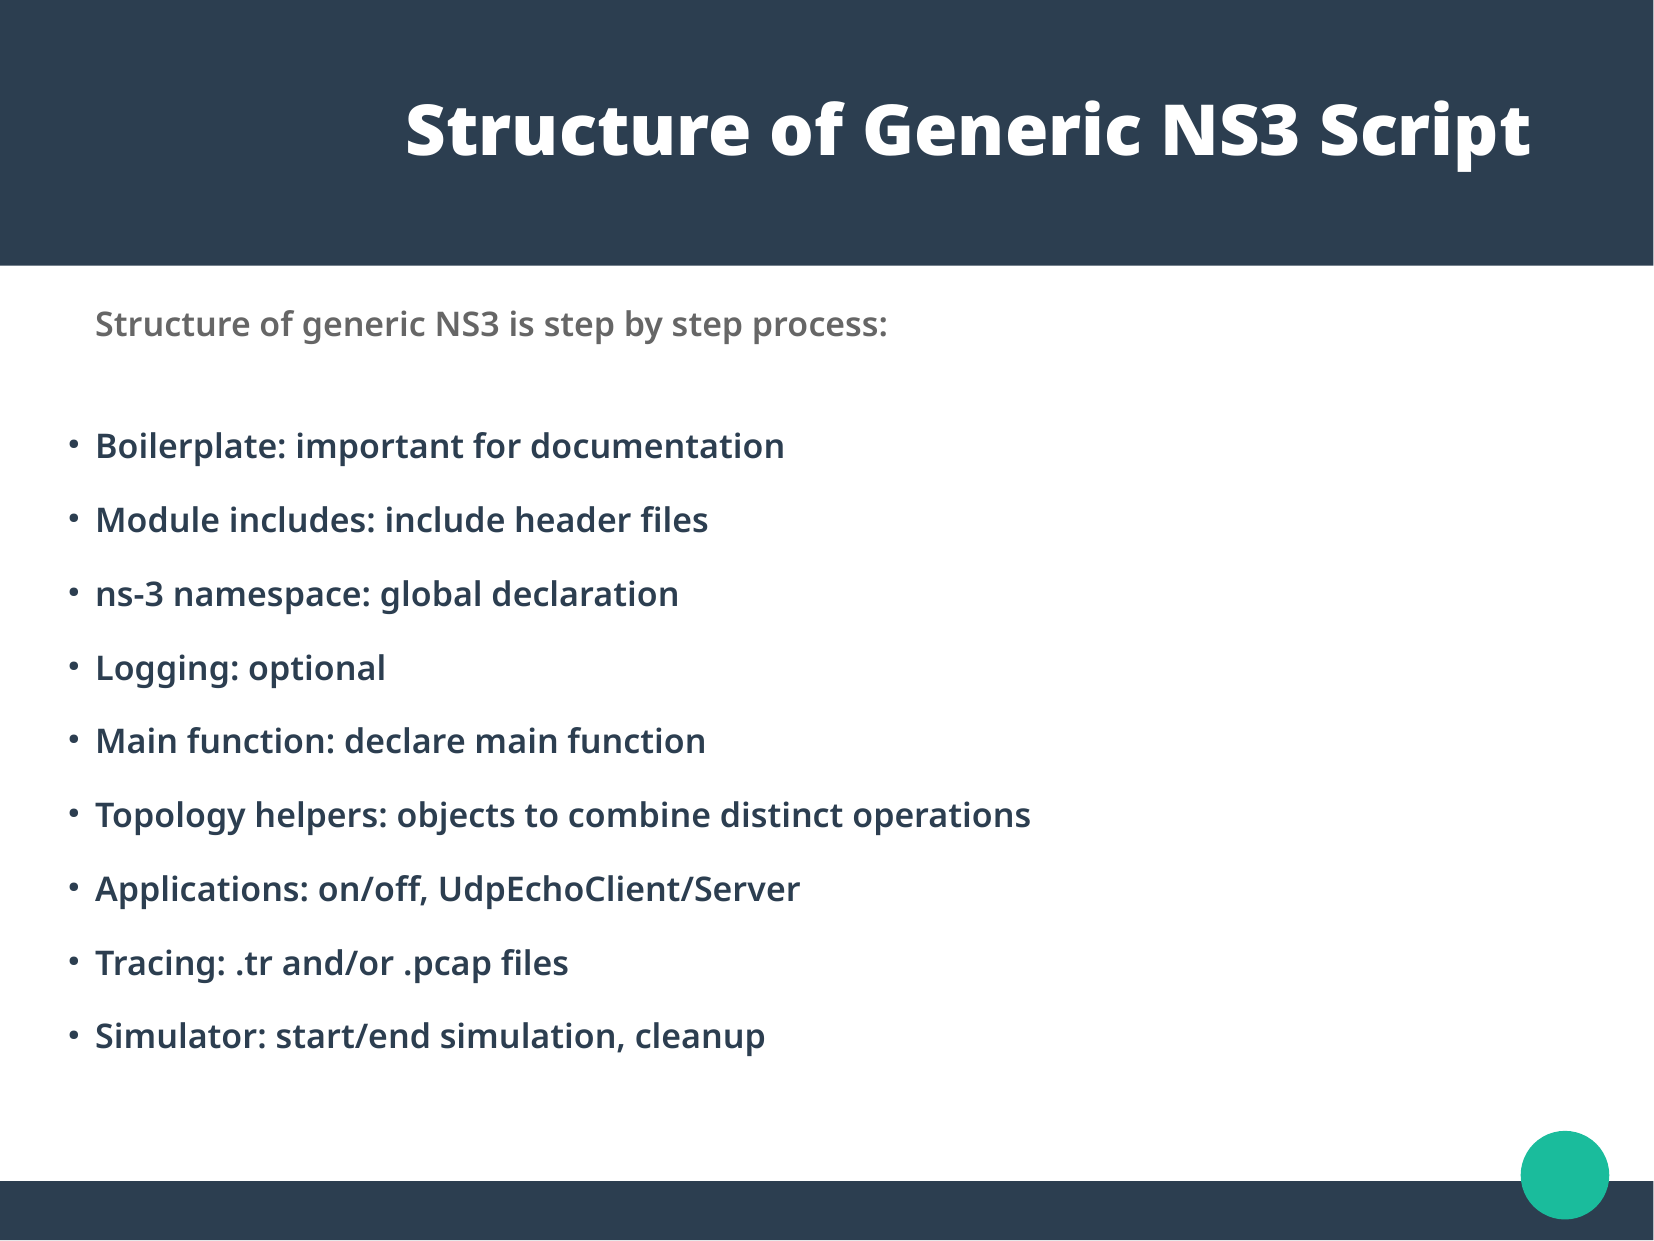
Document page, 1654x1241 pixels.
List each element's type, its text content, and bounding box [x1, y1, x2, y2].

list Structure of generic NS3 is step by step process: Boilerplate: important for documentation Module includes: include header files ns-3 namespace: global declaration Logging: optional Main function: declare main function Topology helpers: objects to combine distinct operations Applications: on/off, UdpEchoClient/Server Tracing: .tr and/or .pcap files Simulator: start/end simulation, cleanup [59, 300, 1595, 1151]
title Structure of Generic NS3 Script [59, 49, 1595, 207]
